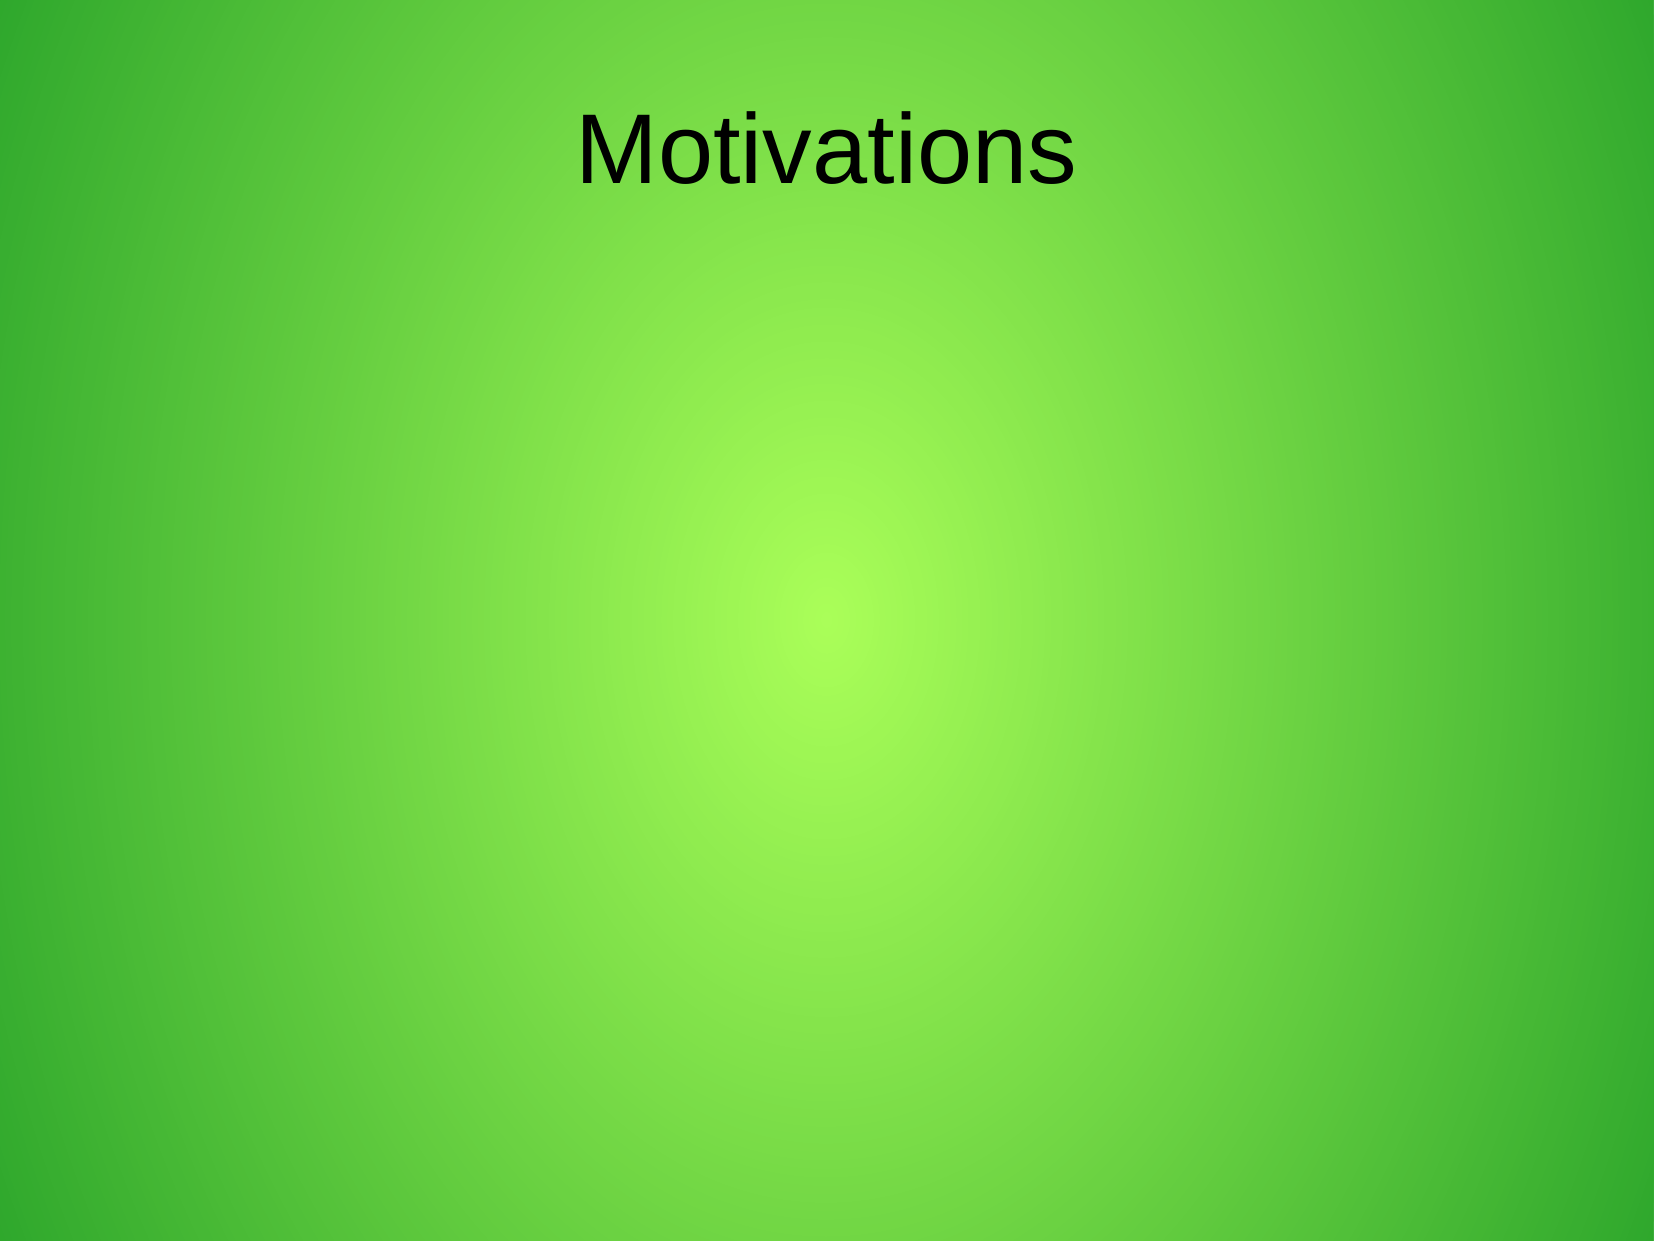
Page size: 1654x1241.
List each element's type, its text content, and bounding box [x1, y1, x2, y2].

title Motivations [82, 47, 1571, 252]
